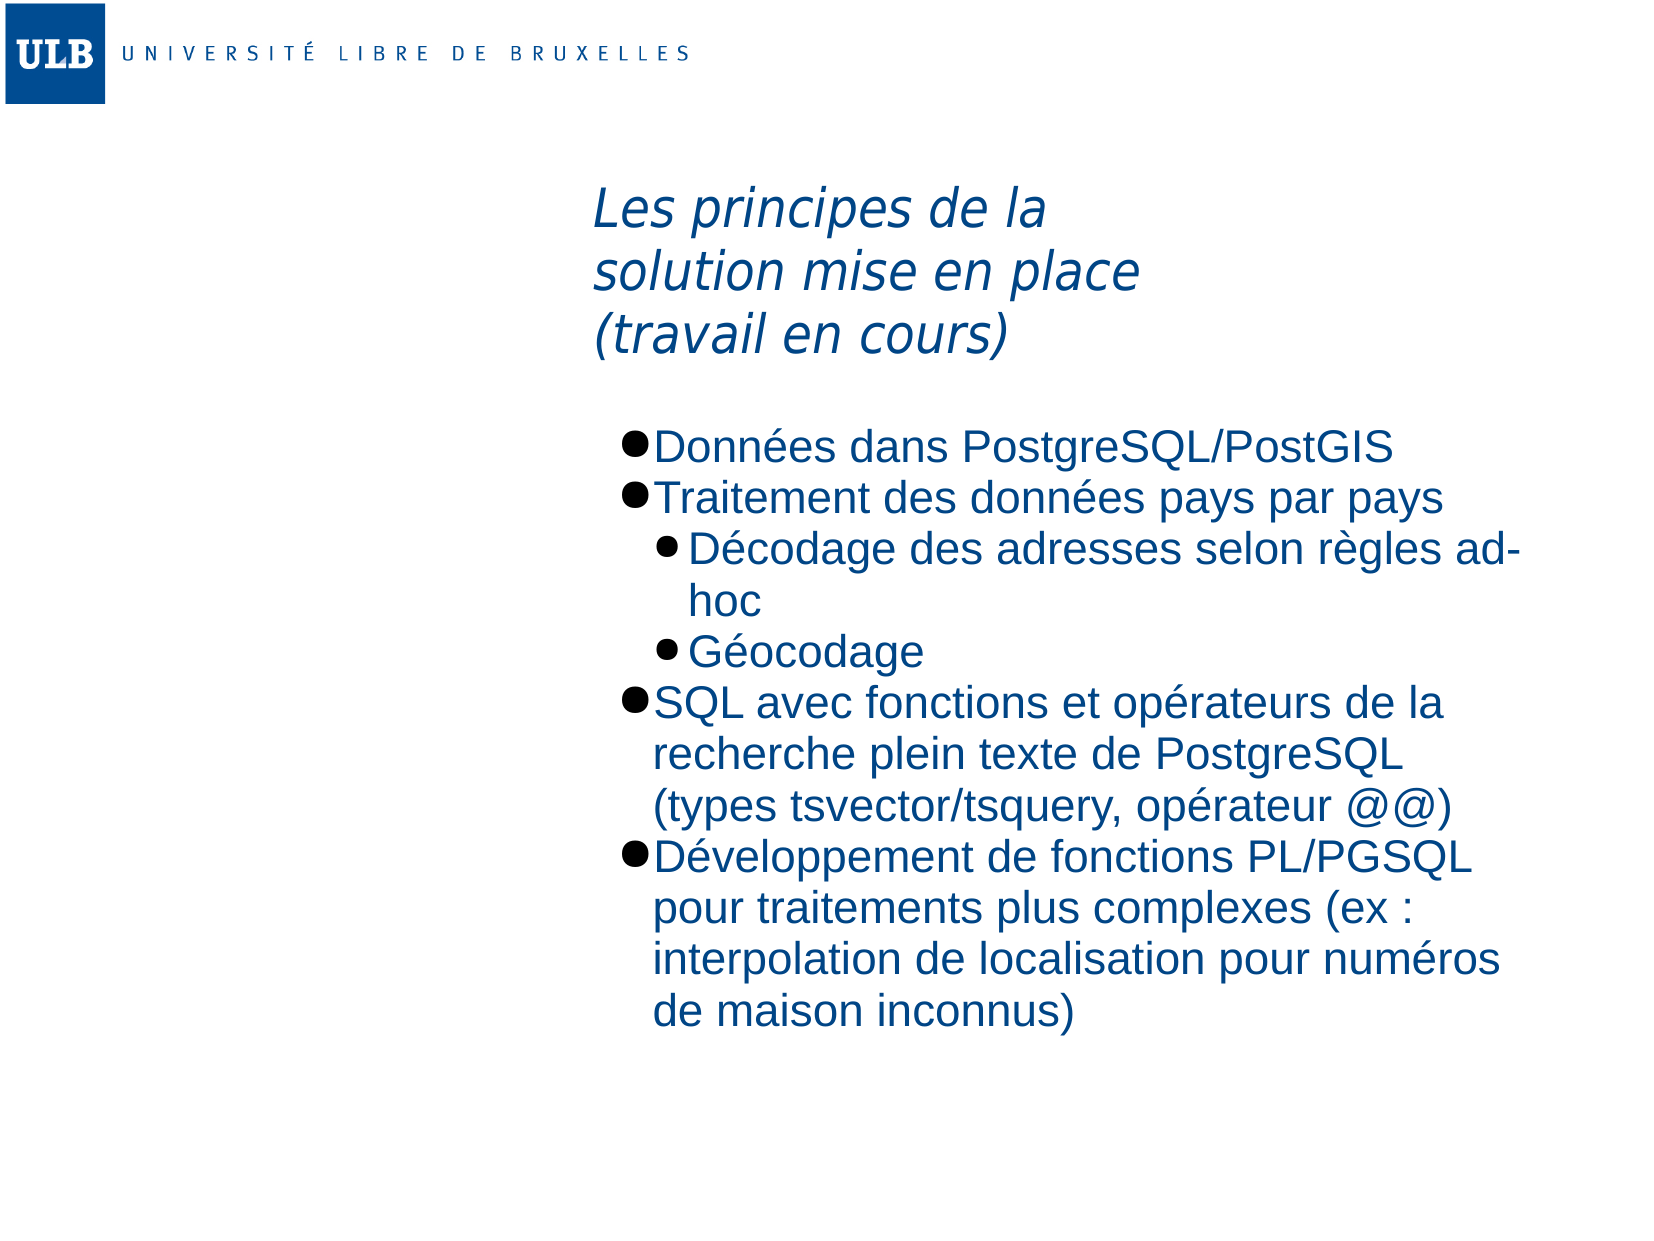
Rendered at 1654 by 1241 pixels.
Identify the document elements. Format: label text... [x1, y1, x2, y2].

text_box Données dans PostgreSQL/PostGIS Traitement des données pays par pays Décodage des adresses selon règles ad-hoc Géocodage SQL avec fonctions et opérateurs de la recherche plein texte de PostgreSQL (types tsvector/tsquery, opérateur @@) Développement de fonctions PL/PGSQL pour traitements plus complexes (ex : interpolation de localisation pour numéros de maison inconnus) [602, 413, 1548, 1044]
text_box Les principes de la solution mise en place (travail en cours) [578, 170, 1264, 375]
picture [0, 0, 700, 107]
